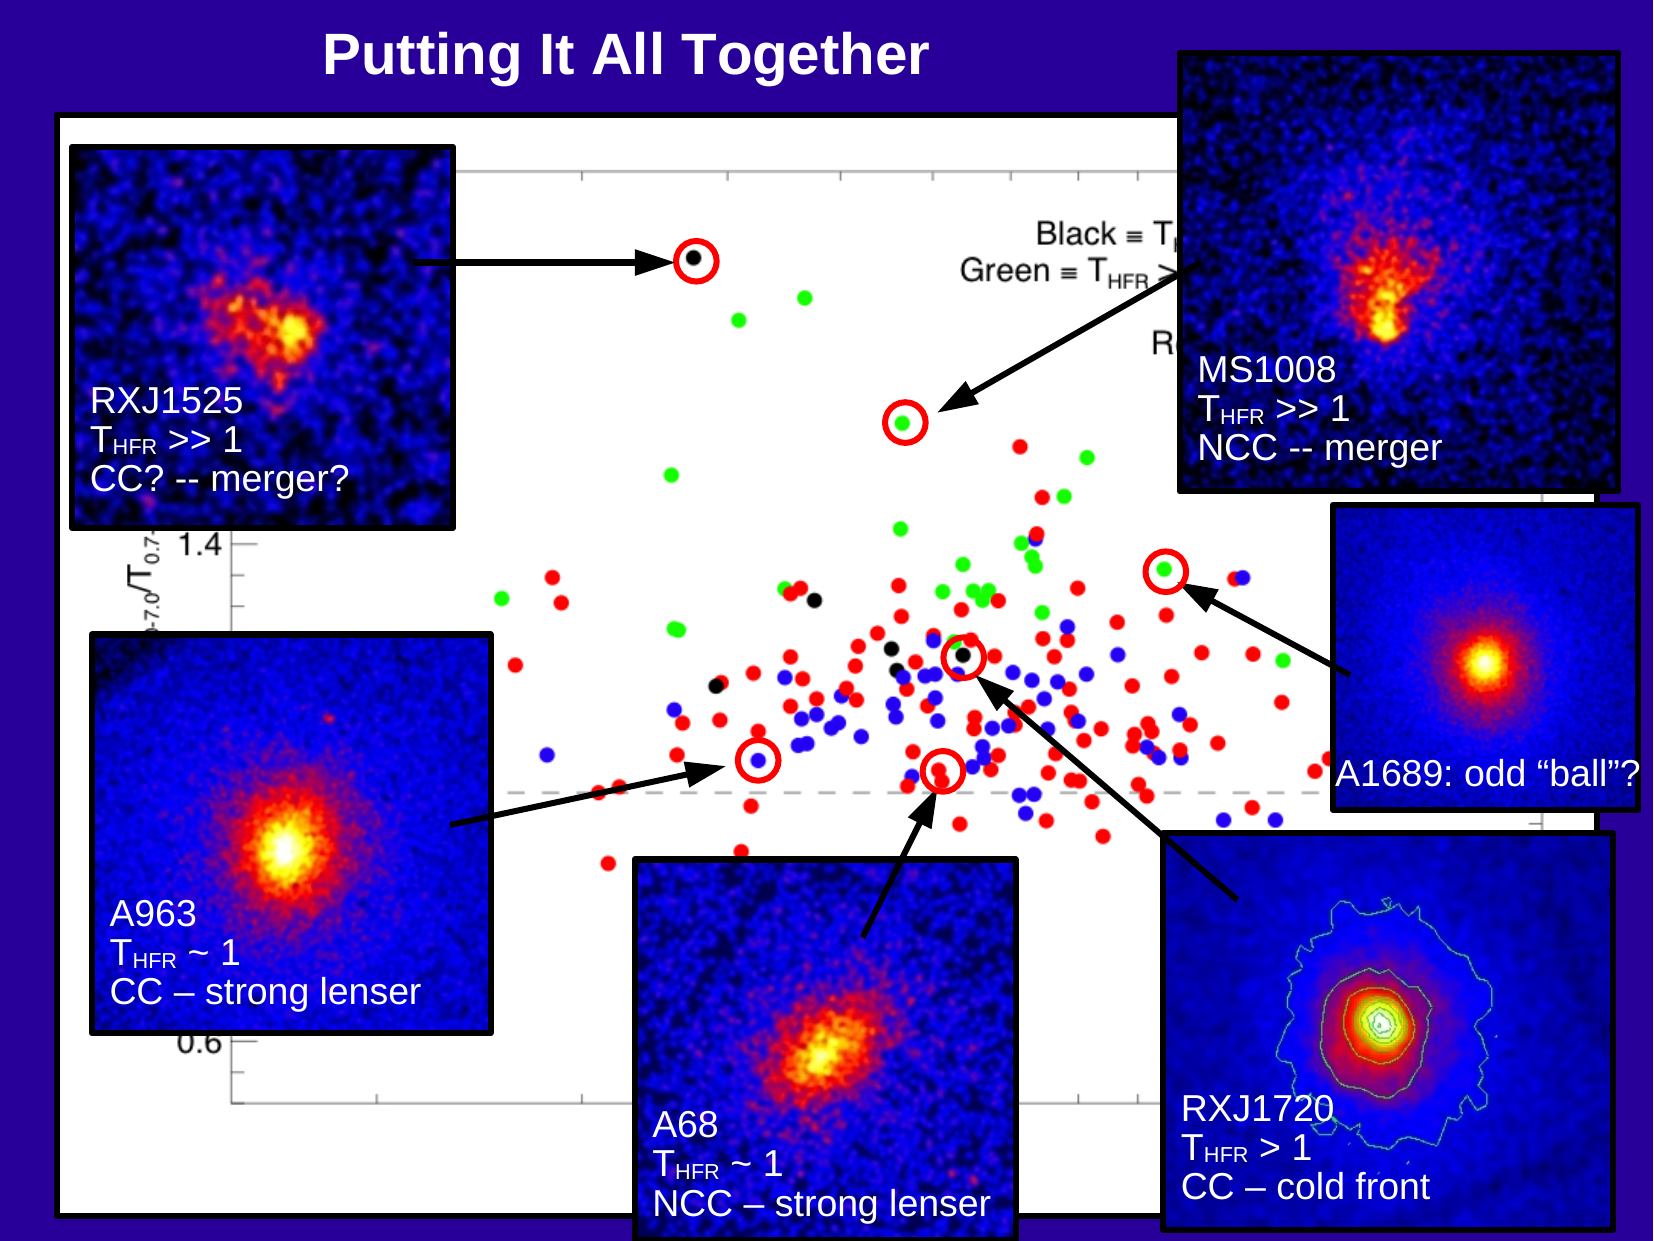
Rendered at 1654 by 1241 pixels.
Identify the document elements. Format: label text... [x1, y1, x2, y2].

text_box Putting It All Together [304, 15, 950, 102]
picture [1182, 55, 1616, 489]
text_box RXJ1720 THFR > 1 CC – cold front [1166, 1082, 1559, 1227]
text_box A963 THFR ~ 1 CC – strong lenser [94, 888, 470, 1035]
picture [1336, 507, 1636, 748]
picture [1149, 555, 1183, 588]
text_box MS1008 THFR >> 1 NCC -- merger [1182, 344, 1576, 489]
picture [926, 755, 960, 788]
picture [637, 862, 1013, 1099]
picture [947, 641, 980, 674]
picture [59, 117, 1594, 1213]
text_box RXJ1525 THFR >> 1 CC? -- merger? [75, 374, 468, 519]
picture [1166, 836, 1611, 1227]
text_box A1689: odd “ball”? [1320, 748, 1653, 806]
text_box A68 THFR ~ 1 NCC – strong lenser [637, 1099, 1013, 1241]
